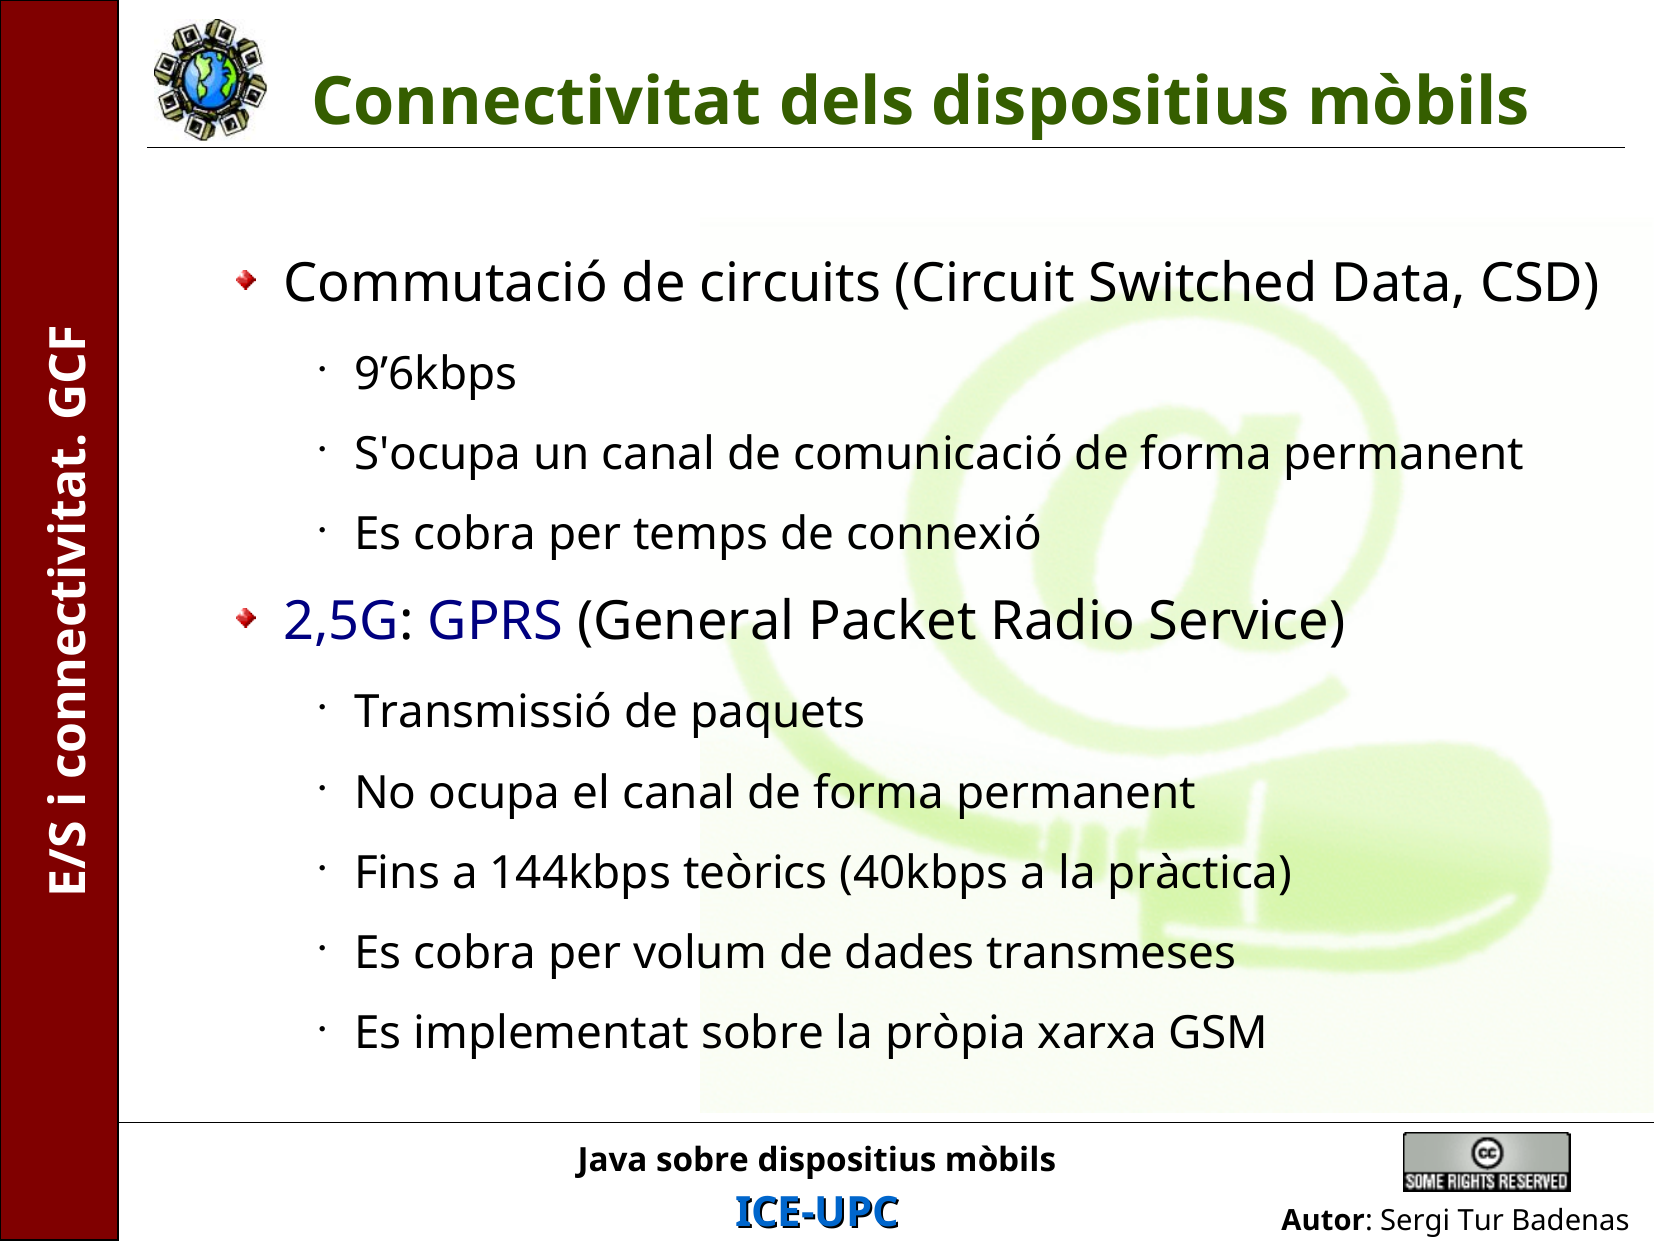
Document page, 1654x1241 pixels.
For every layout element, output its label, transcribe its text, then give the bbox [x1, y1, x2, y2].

list Commutació de circuits (Circuit Switched Data, CSD) 9’6kbps S'ocupa un canal de comunicació de forma permanent Es cobra per temps de connexió 2,5G: GPRS (General Packet Radio Service) Transmissió de paquets No ocupa el canal de forma permanent Fins a 144kbps teòrics (40kbps a la pràctica) Es cobra per volum de dades transmeses Es implementat sobre la pròpia xarxa GSM [141, 242, 1630, 1078]
picture [700, 217, 1654, 1113]
title Connectivitat dels dispositius mòbils [177, 56, 1654, 141]
picture [154, 19, 268, 142]
picture [1403, 1132, 1571, 1192]
